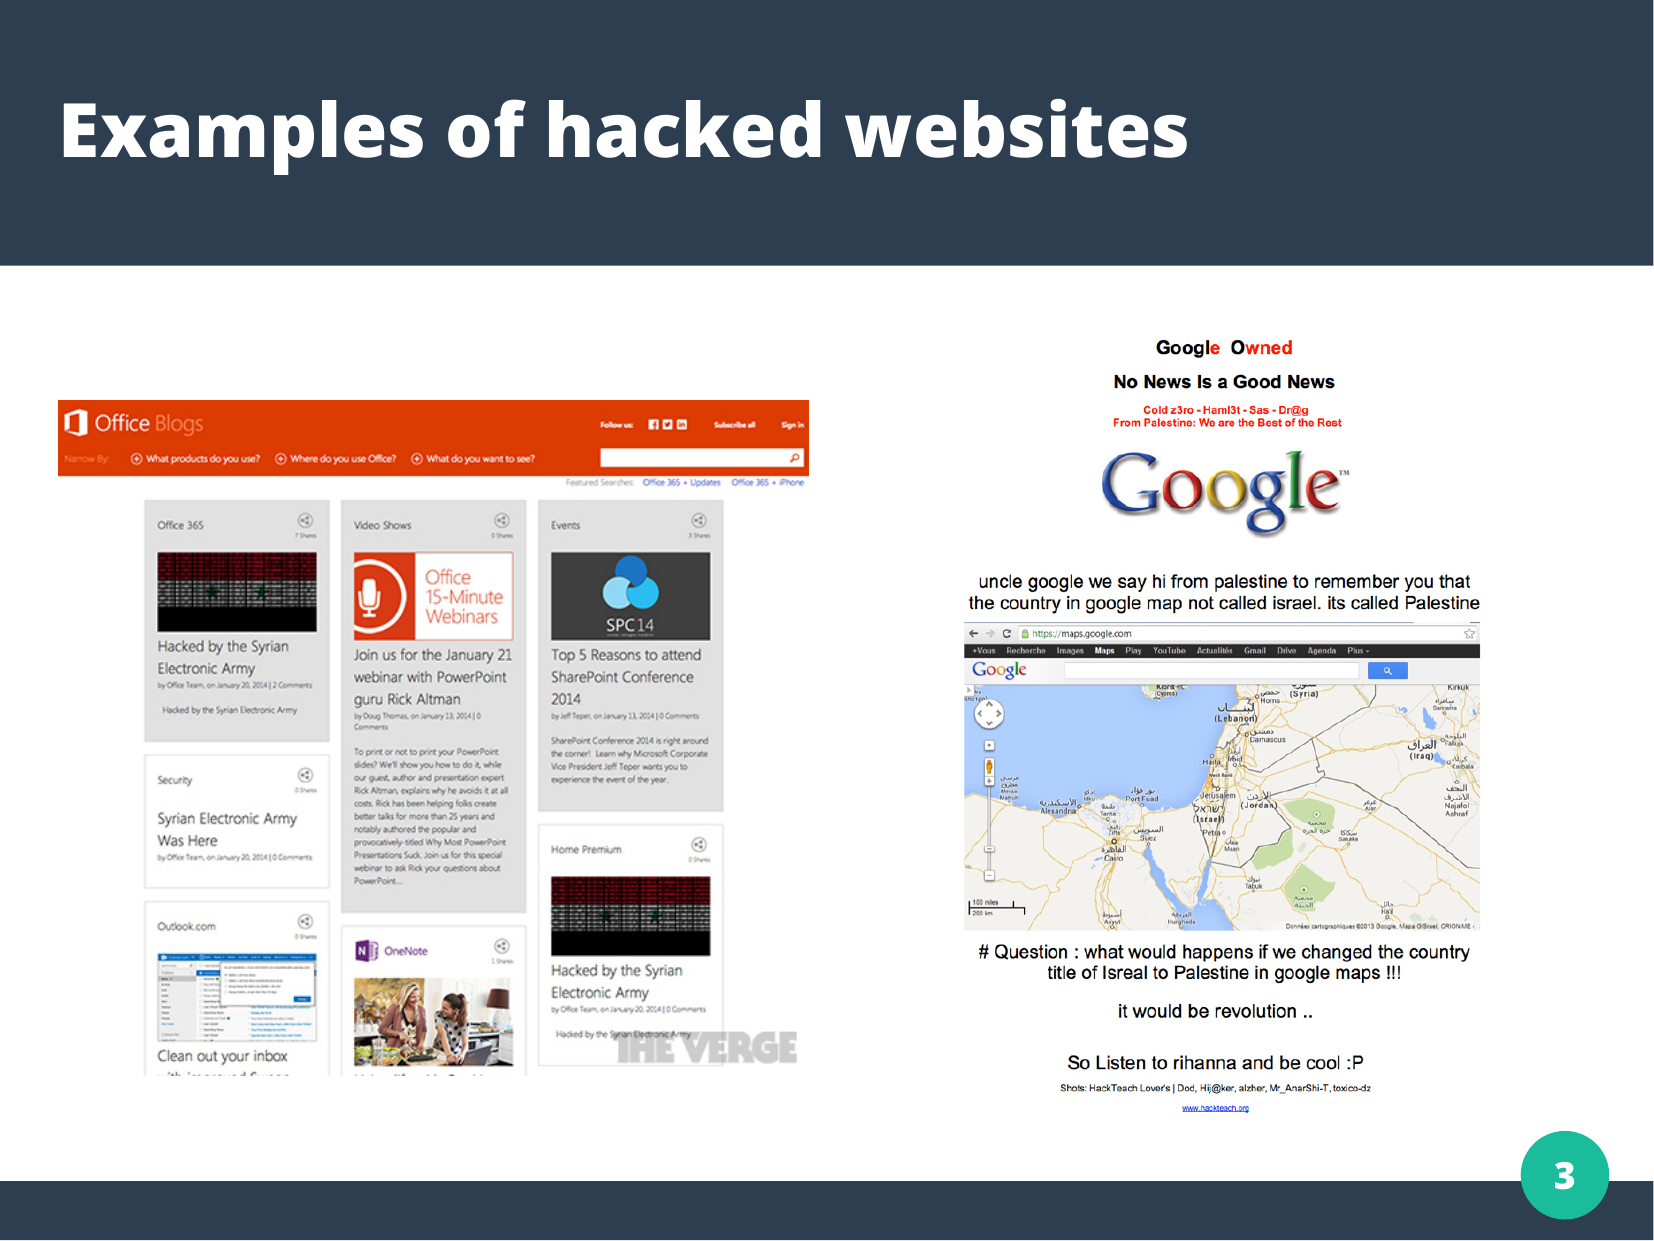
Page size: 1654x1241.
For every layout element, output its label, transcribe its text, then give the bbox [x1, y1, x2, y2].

picture [58, 400, 809, 1076]
picture [942, 324, 1499, 1152]
title Examples of hacked websites [59, 49, 1595, 207]
